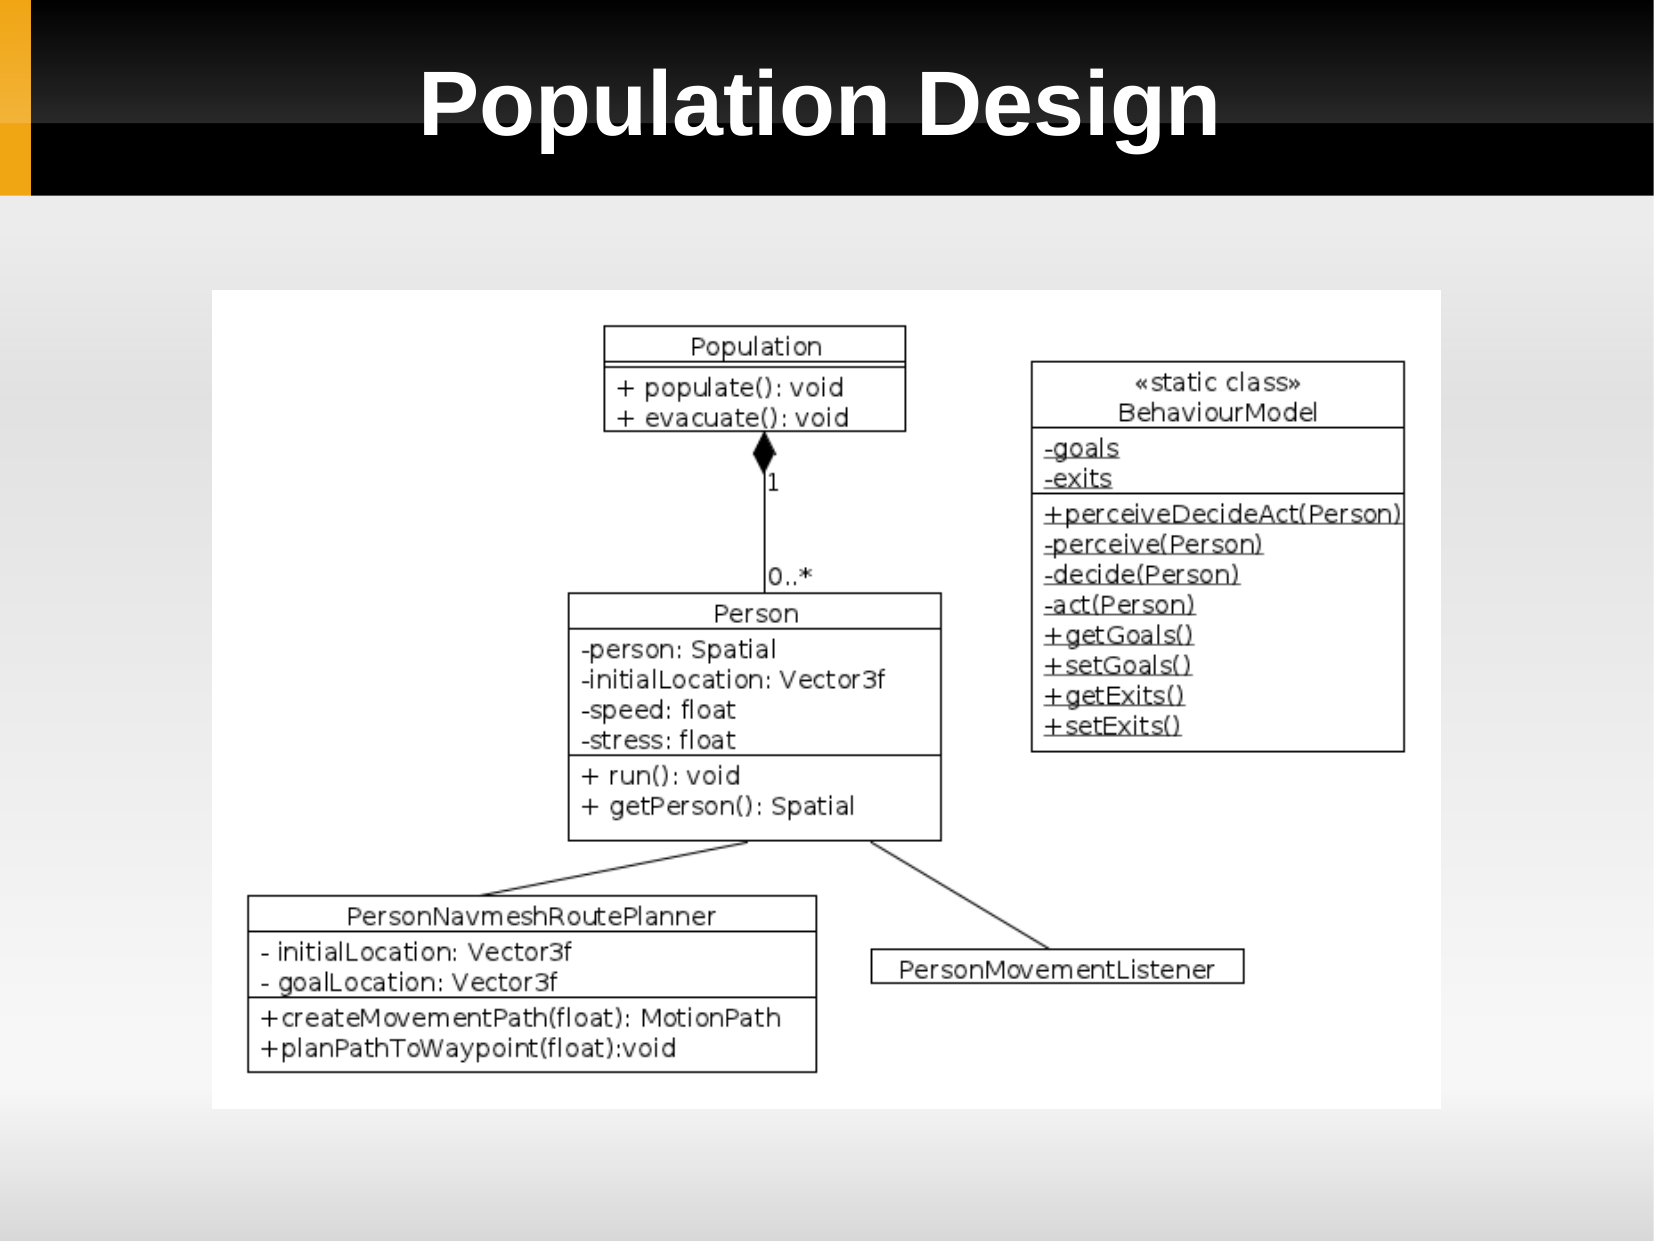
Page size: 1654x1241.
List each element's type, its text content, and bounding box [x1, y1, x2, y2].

title Population Design [76, 0, 1565, 208]
picture [0, 0, 1654, 1241]
